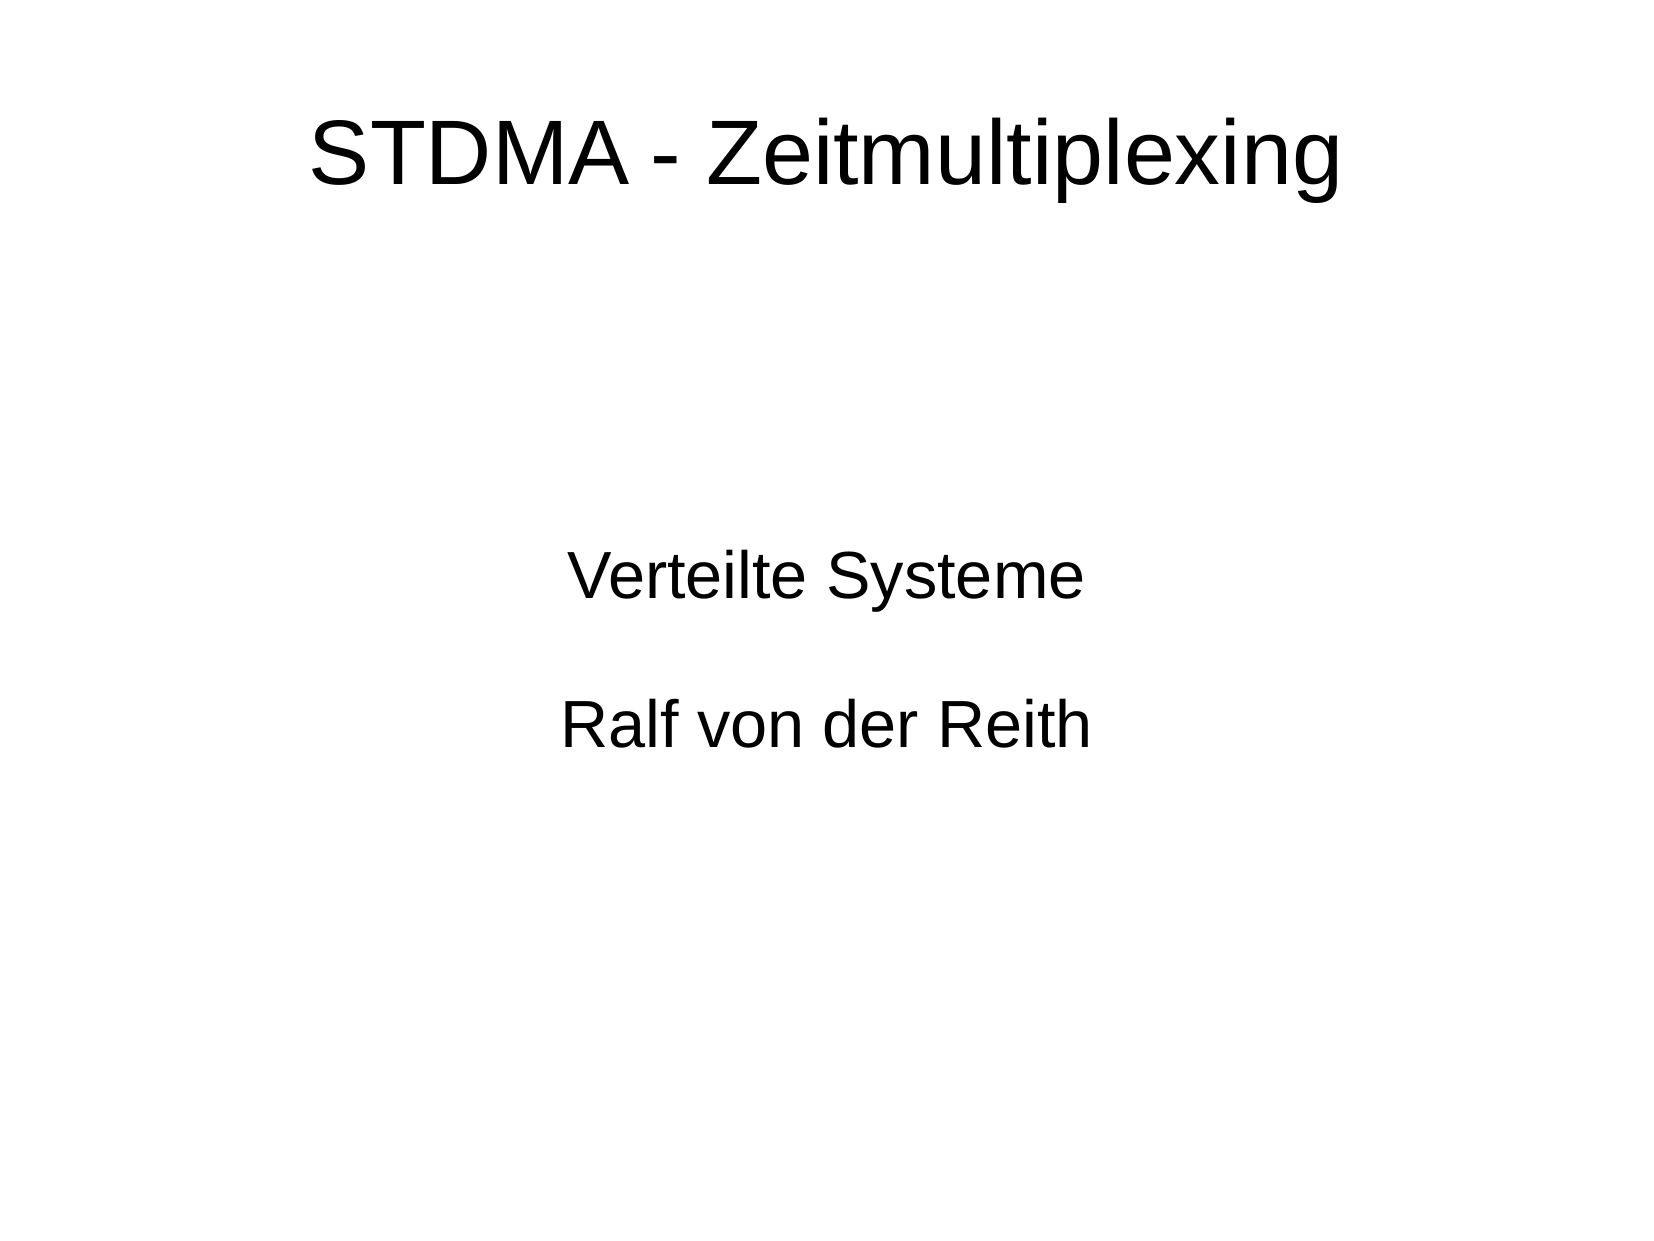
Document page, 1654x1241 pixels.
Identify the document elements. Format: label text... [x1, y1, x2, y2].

title STDMA - Zeitmultiplexing [82, 49, 1571, 257]
subtitle Verteilte Systeme Ralf von der Reith [82, 290, 1571, 1010]
